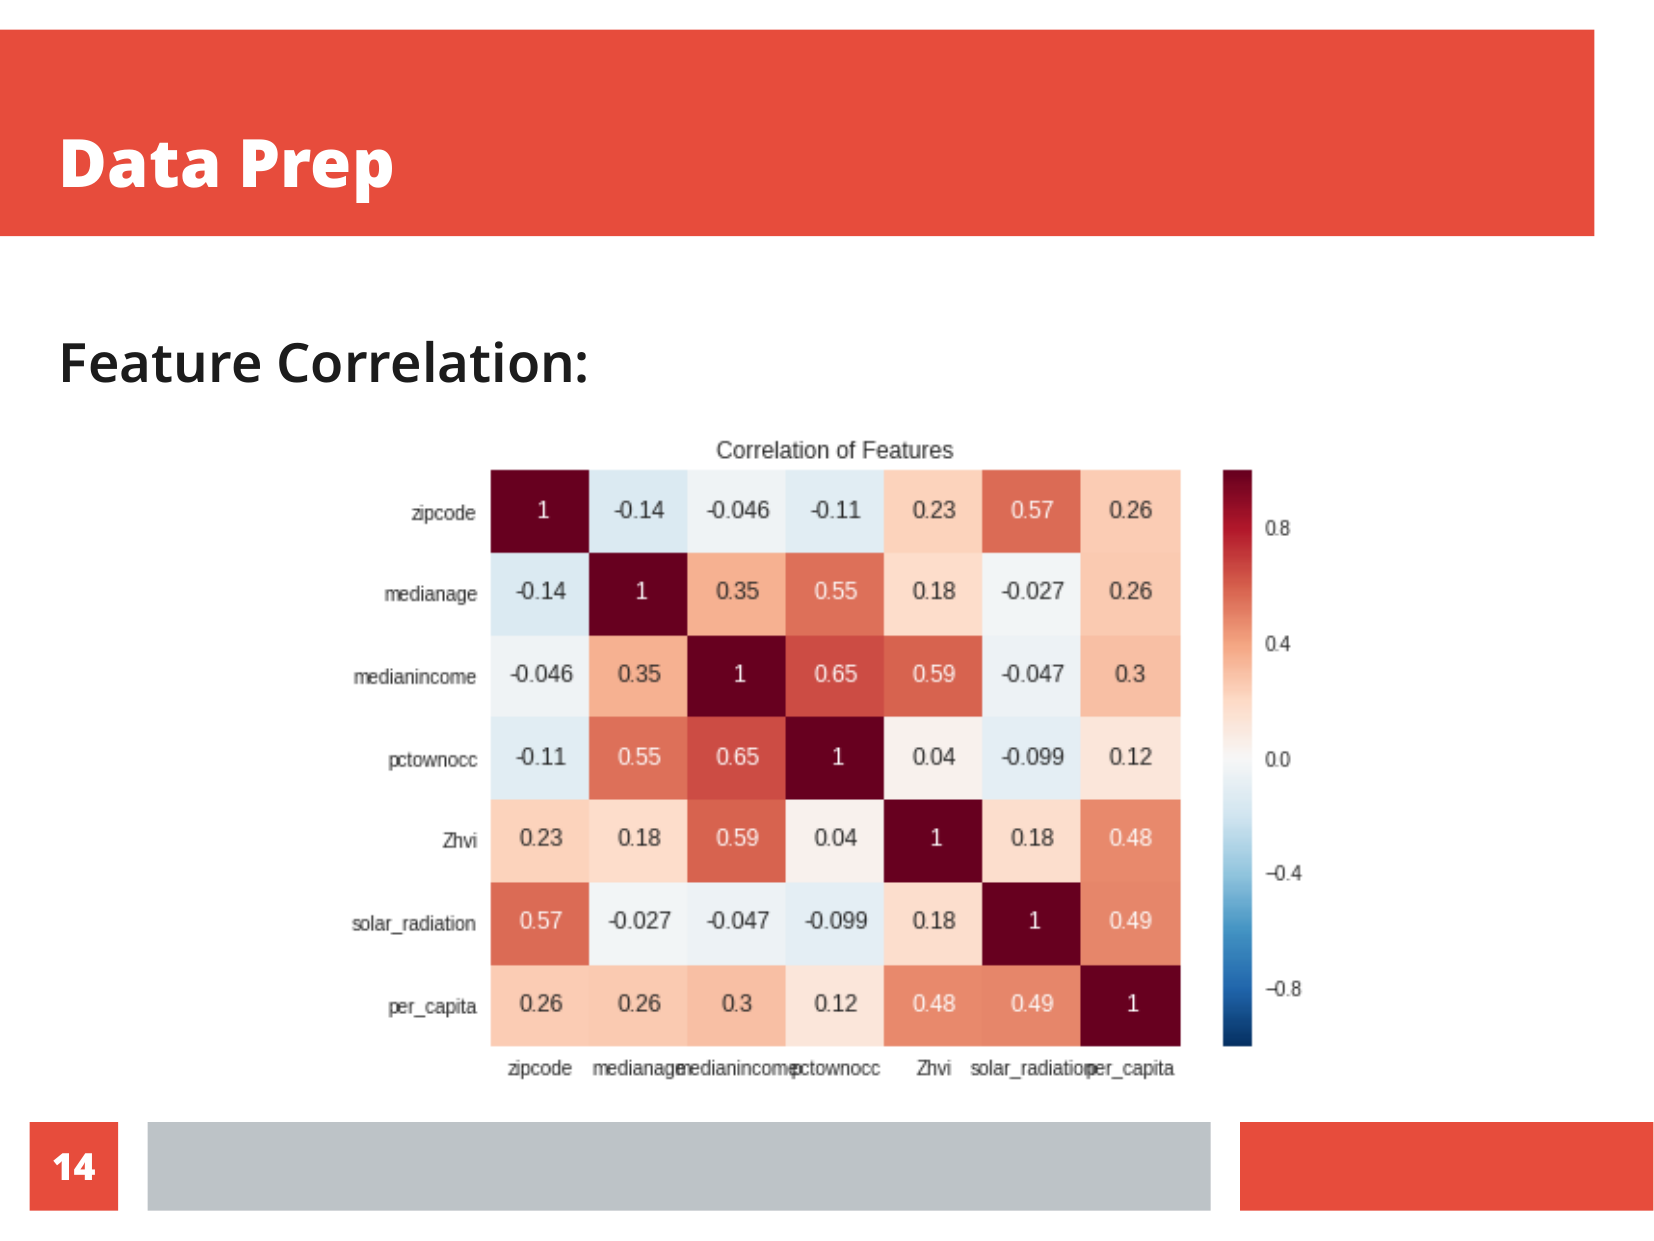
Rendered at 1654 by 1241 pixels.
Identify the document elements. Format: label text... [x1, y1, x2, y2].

list Feature Correlation: [59, 324, 1565, 1093]
picture [339, 428, 1316, 1093]
title Data Prep [59, 59, 1595, 207]
